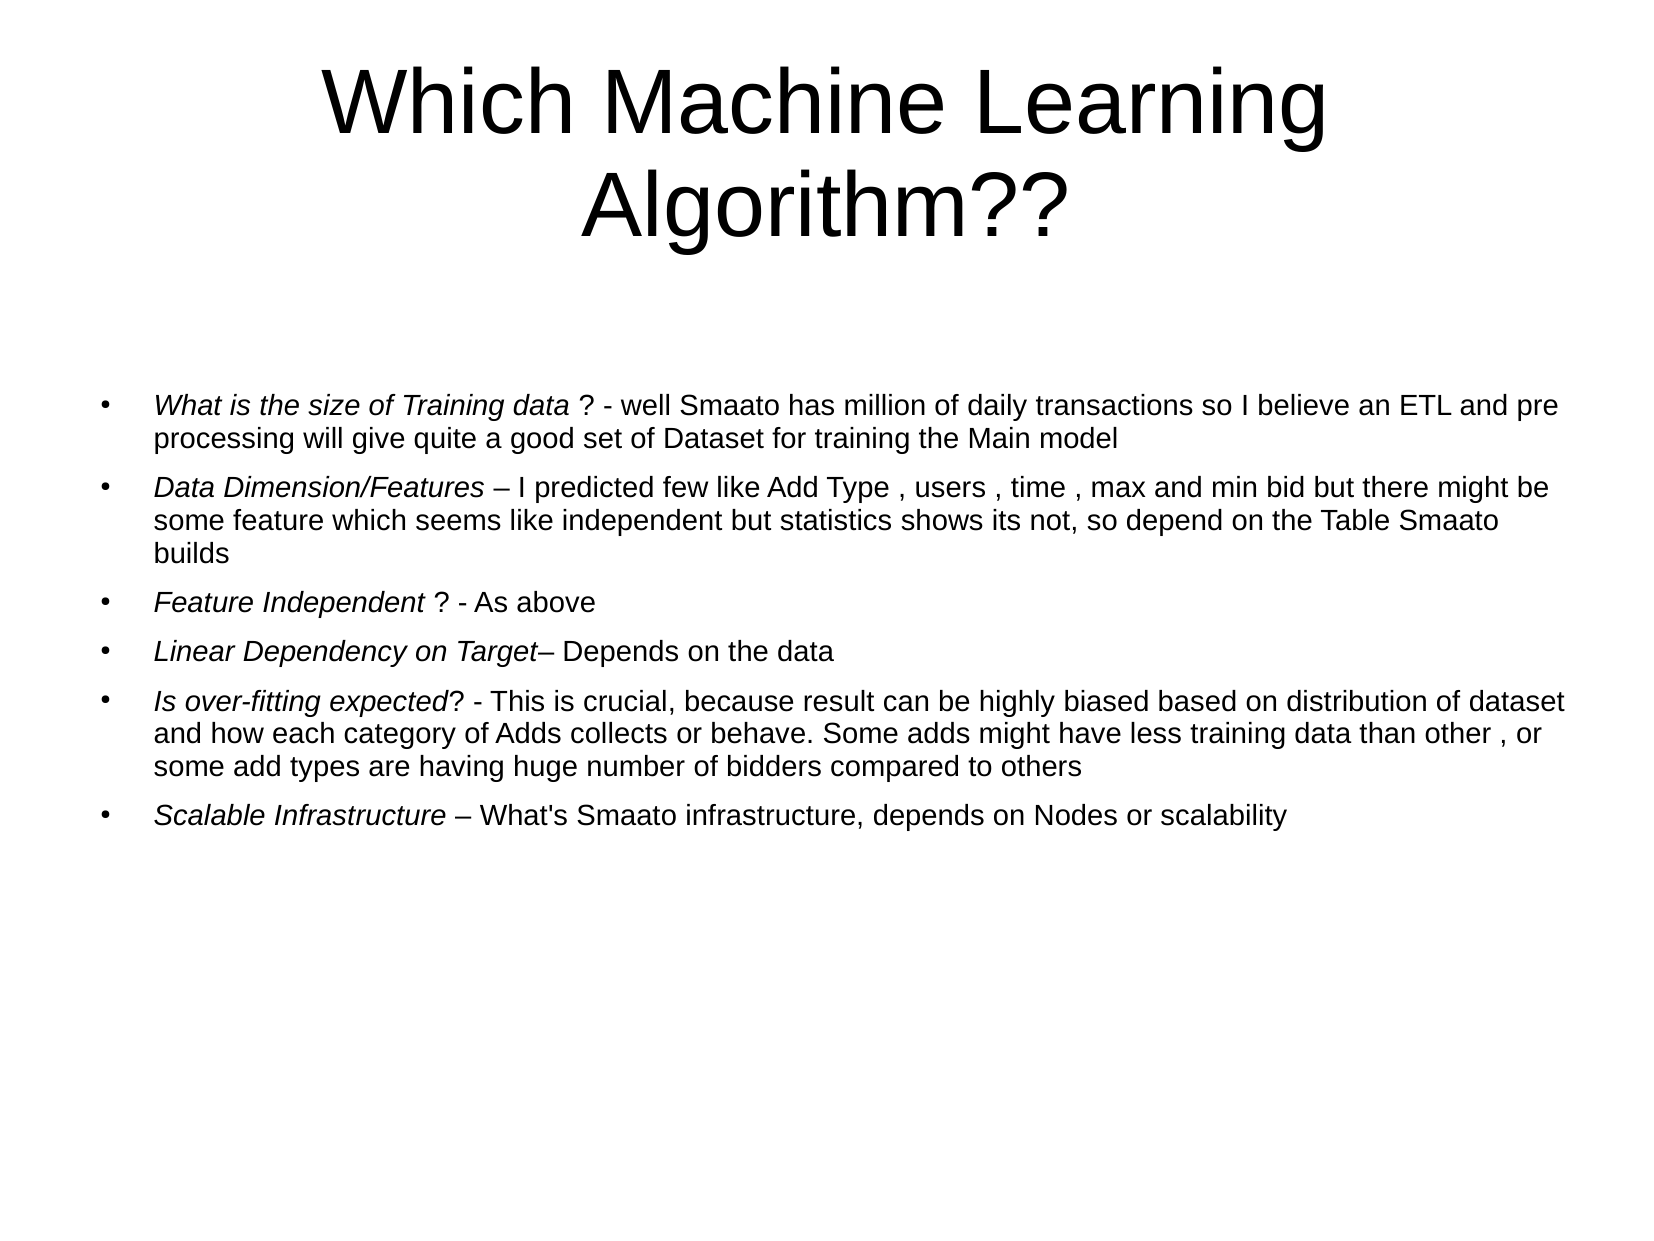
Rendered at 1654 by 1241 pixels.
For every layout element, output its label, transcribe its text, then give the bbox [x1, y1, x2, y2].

list What is the size of Training data ? - well Smaato has million of daily transactions so I believe an ETL and pre processing will give quite a good set of Dataset for training the Main model Data Dimension/Features – I predicted few like Add Type , users , time , max and min bid but there might be some feature which seems like independent but statistics shows its not, so depend on the Table Smaato builds Feature Independent ? - As above Linear Dependency on Target– Depends on the data Is over-fitting expected? - This is crucial, because result can be highly biased based on distribution of dataset and how each category of Adds collects or behave. Some adds might have less training data than other , or some add types are having huge number of bidders compared to others Scalable Infrastructure – What's Smaato infrastructure, depends on Nodes or scalability [82, 290, 1571, 1010]
title Which Machine Learning Algorithm?? [82, 0, 1571, 290]
